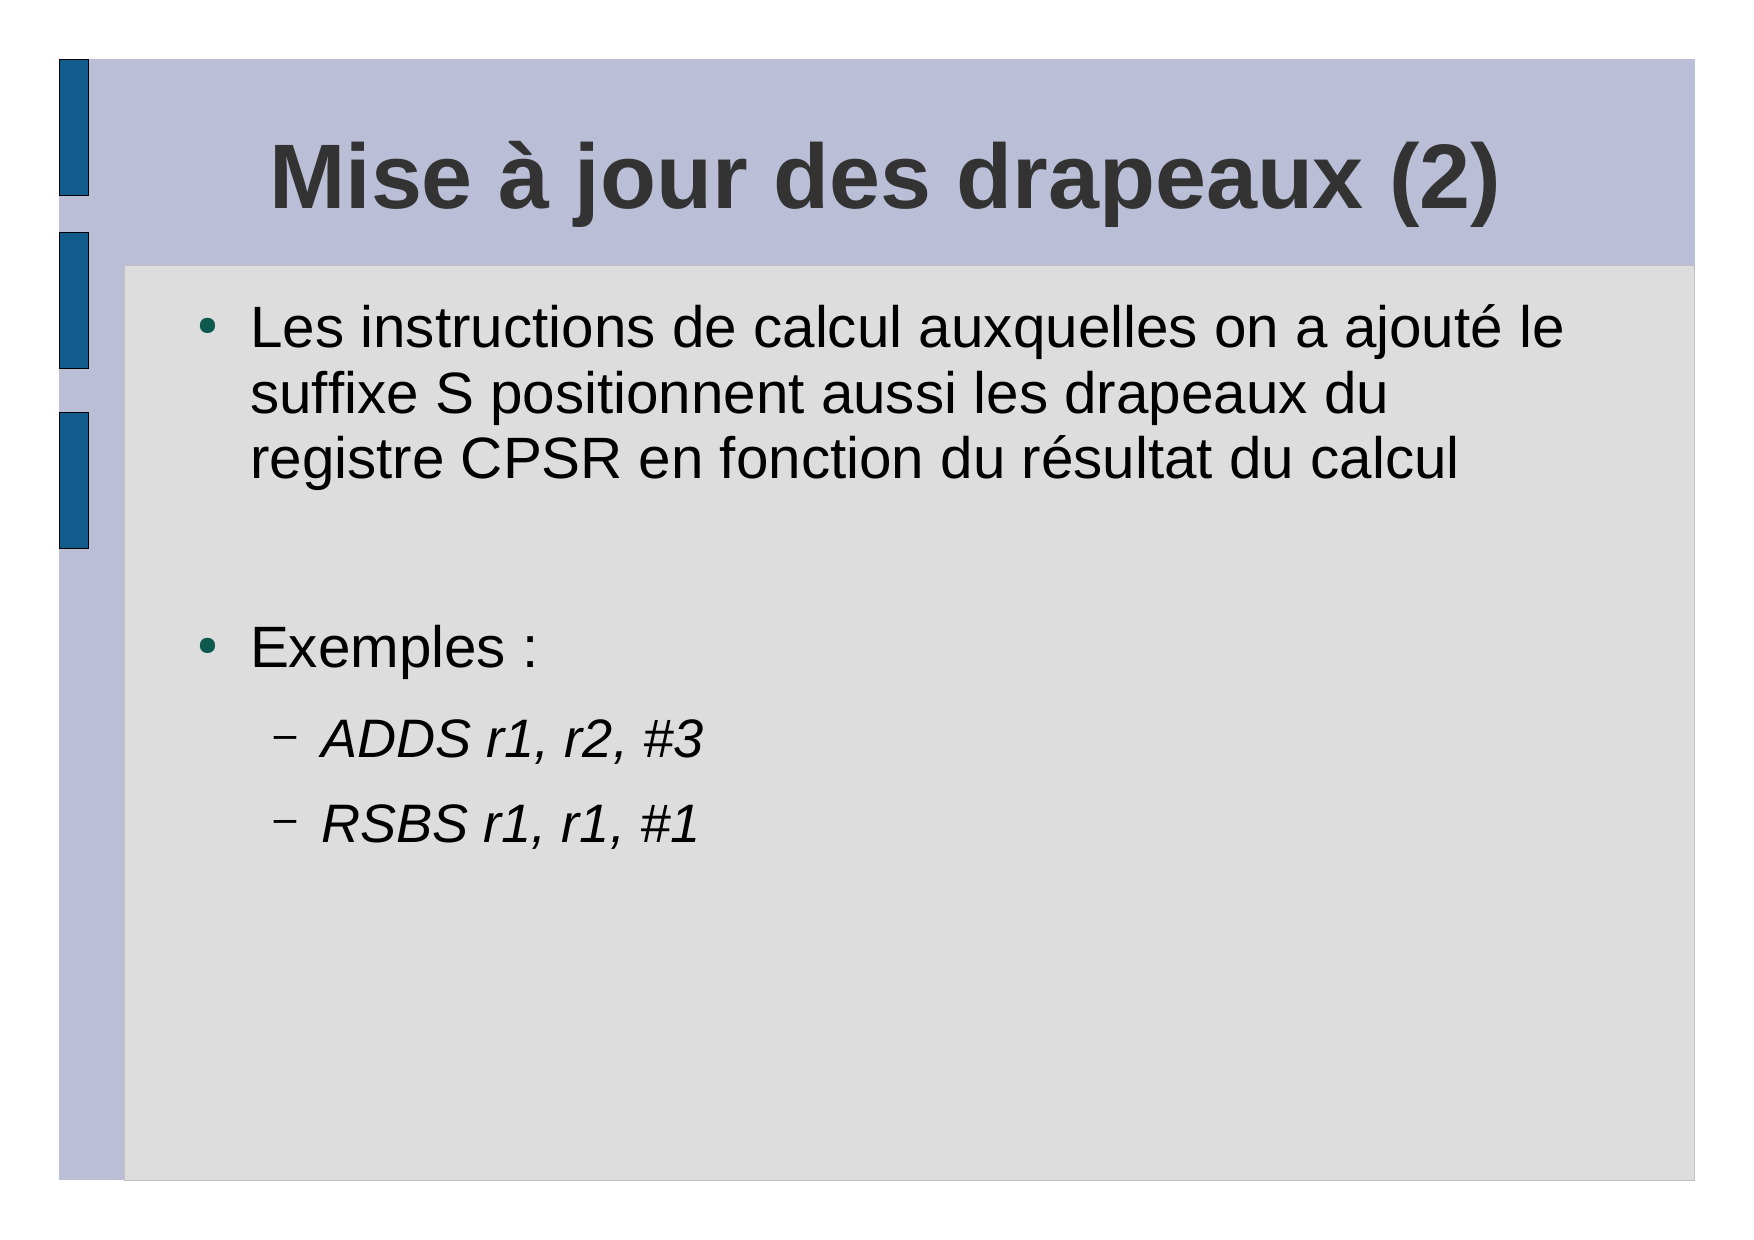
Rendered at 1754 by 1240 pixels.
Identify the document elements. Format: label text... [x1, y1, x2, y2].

title Mise à jour des drapeaux (2) [118, 88, 1654, 266]
list Les instructions de calcul auxquelles on a ajouté le suffixe S positionnent aussi les drapeaux du registre CPSR en fonction du résultat du calcul Exemples : ADDS r1, r2, #3 RSBS r1, r1, #1 [179, 295, 1577, 1093]
